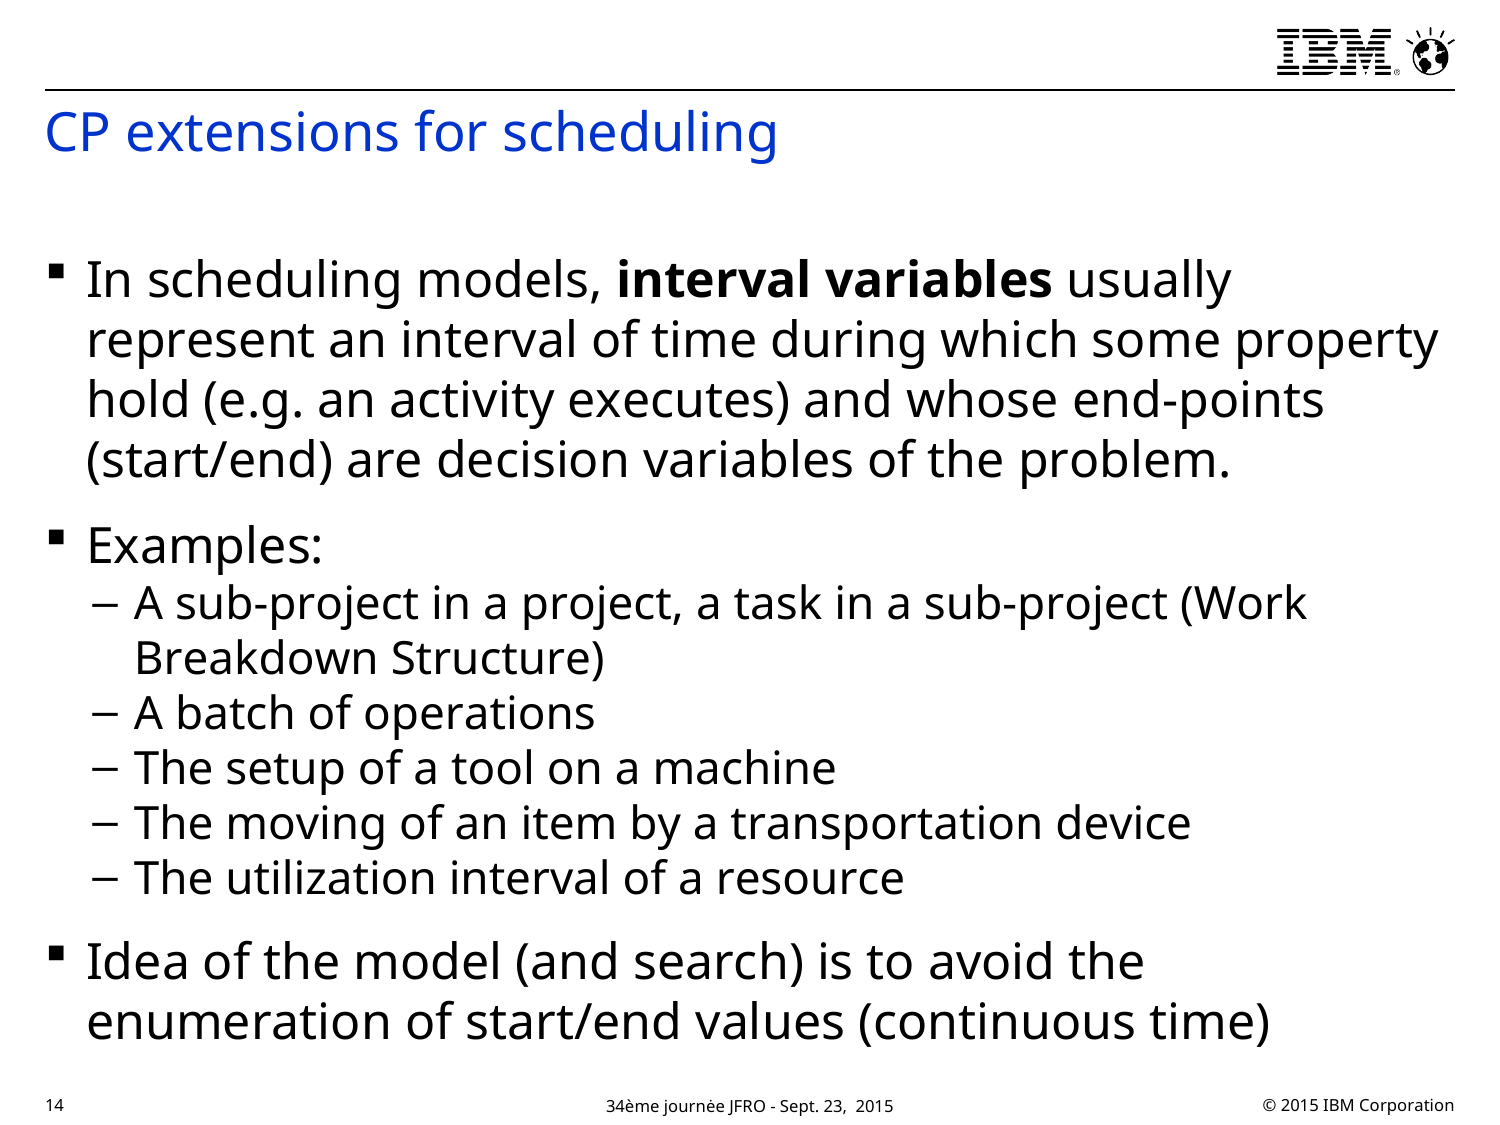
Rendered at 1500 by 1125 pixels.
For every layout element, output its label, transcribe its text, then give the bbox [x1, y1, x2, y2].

list In scheduling models, interval variables usually represent an interval of time during which some property hold (e.g. an activity executes) and whose end-points (start/end) are decision variables of the problem. Examples: A sub-project in a project, a task in a sub-project (Work Breakdown Structure) A batch of operations The setup of a tool on a machine The moving of an item by a transportation device The utilization interval of a resource Idea of the model (and search) is to avoid the enumeration of start/end values (continuous time) [29, 239, 1455, 1066]
picture [1260, 10, 1468, 90]
title CP extensions for scheduling [29, 97, 1455, 203]
